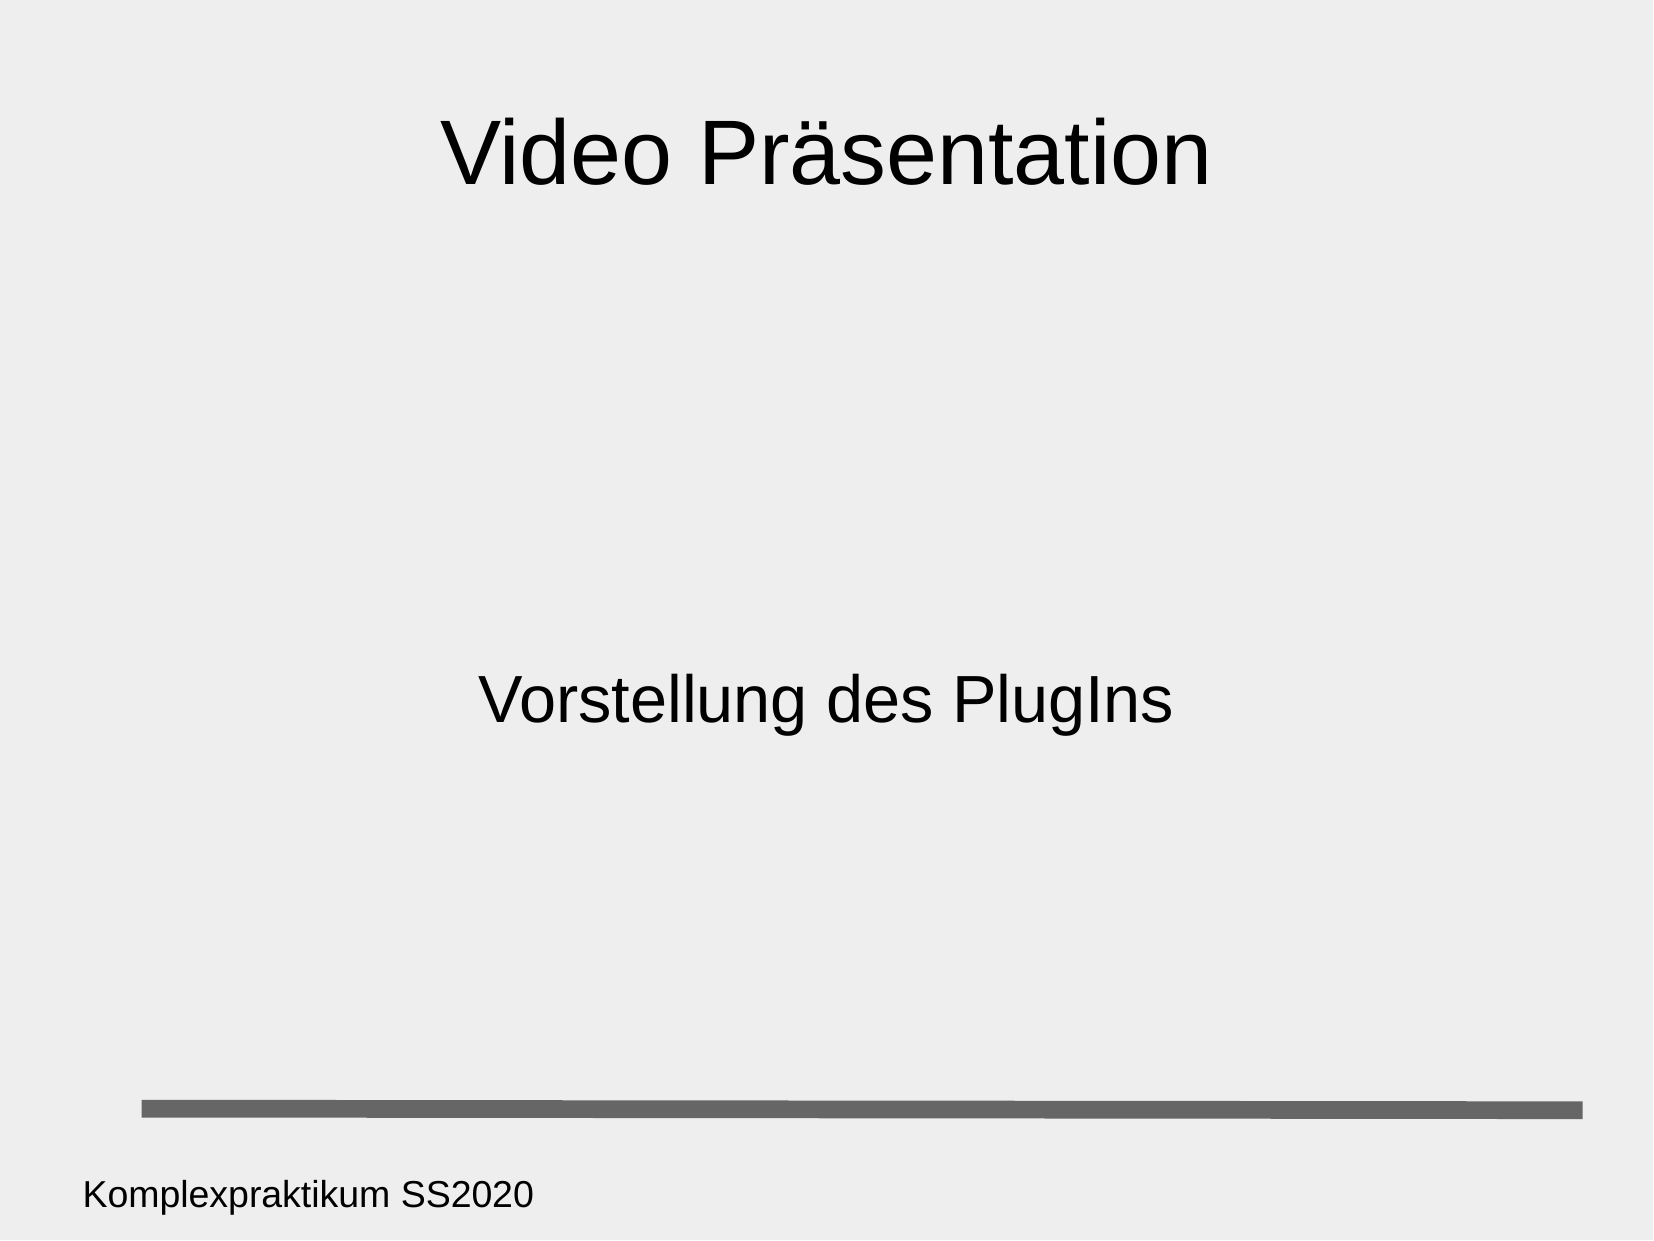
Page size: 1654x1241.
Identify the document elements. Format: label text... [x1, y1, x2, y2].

subtitle Vorstellung des PlugIns [82, 290, 1571, 1109]
title Video Präsentation [82, 49, 1571, 257]
text_box Komplexpraktikum SS2020 [59, 1157, 957, 1233]
